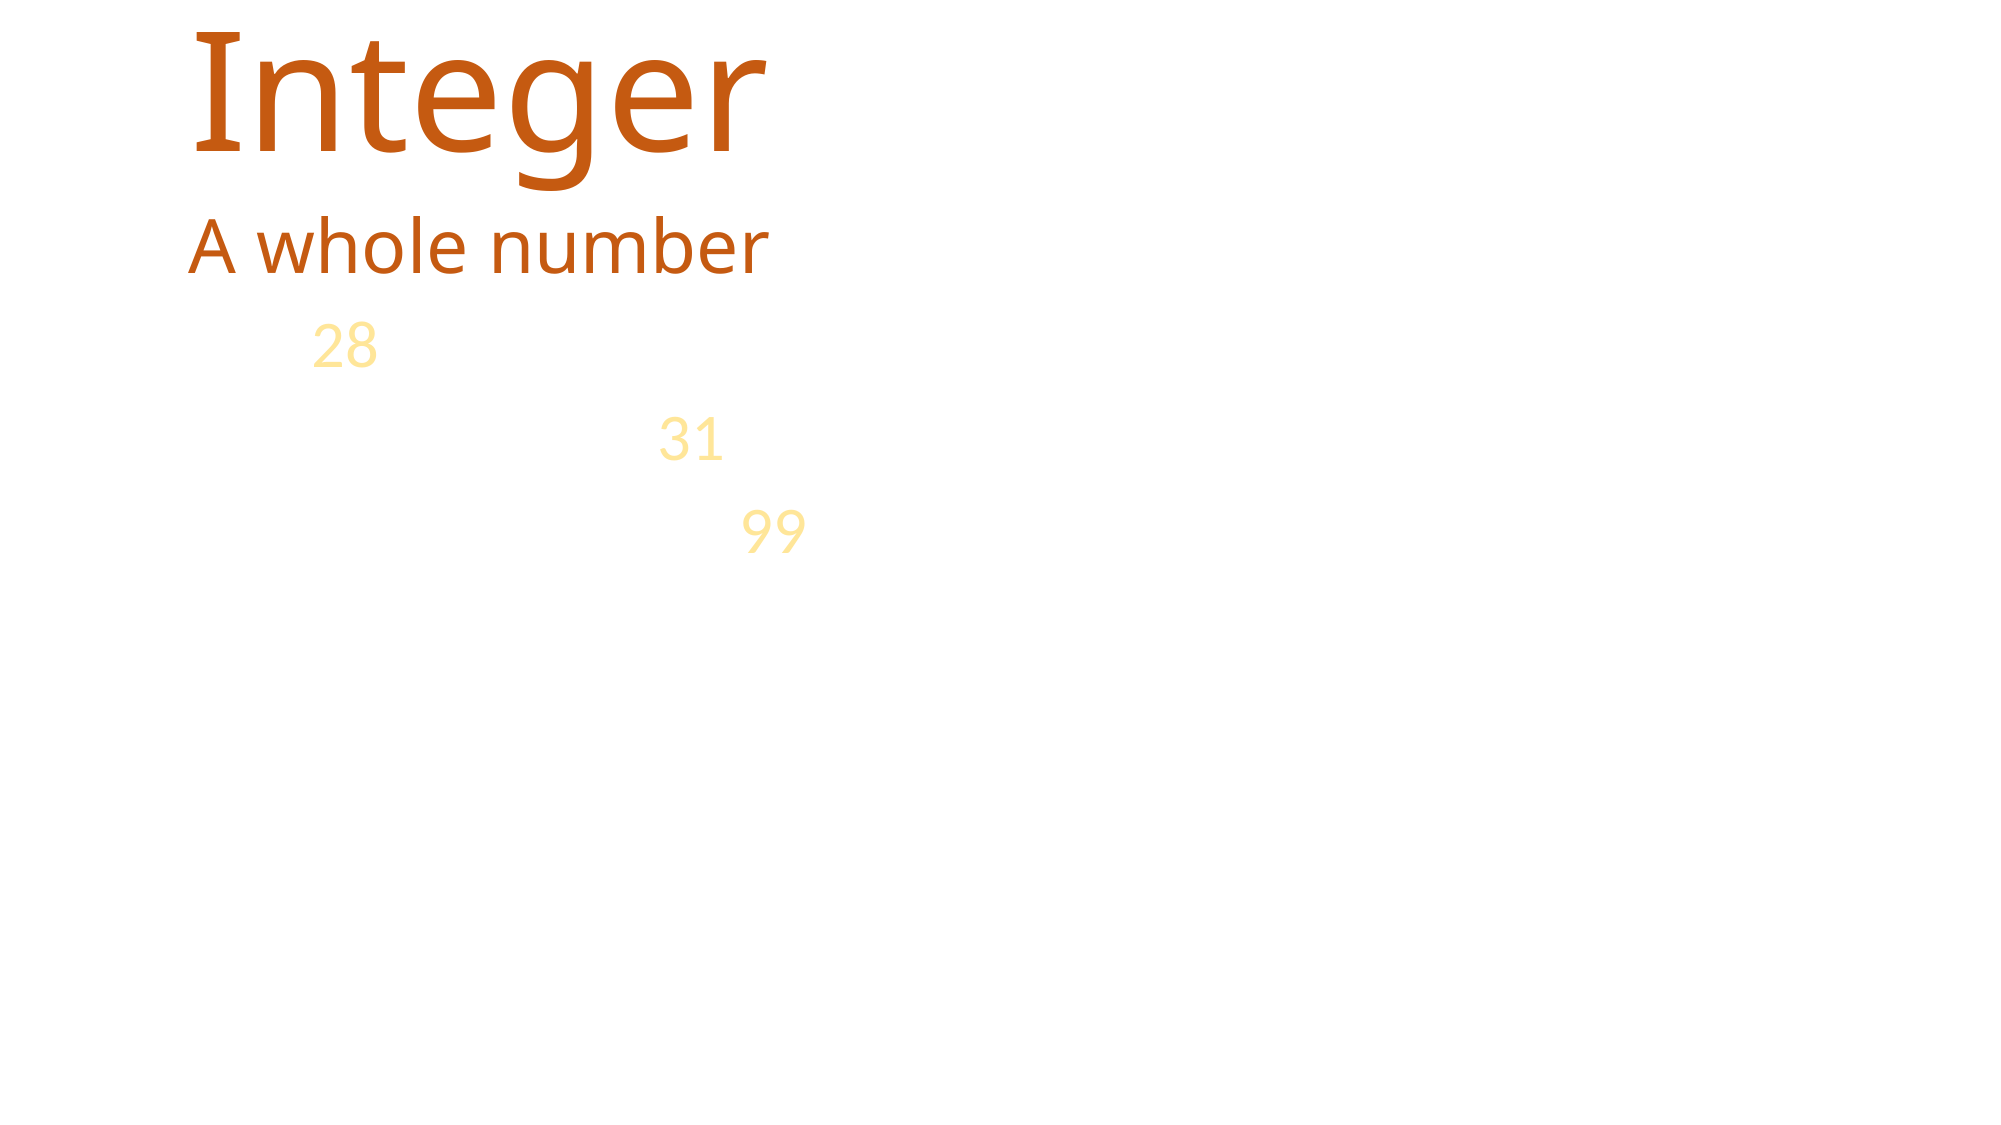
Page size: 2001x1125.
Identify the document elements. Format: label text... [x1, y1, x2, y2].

list Integer A whole number age = 28 days_in_january = 31 number_of_bottles = 99 [137, 0, 1863, 1014]
